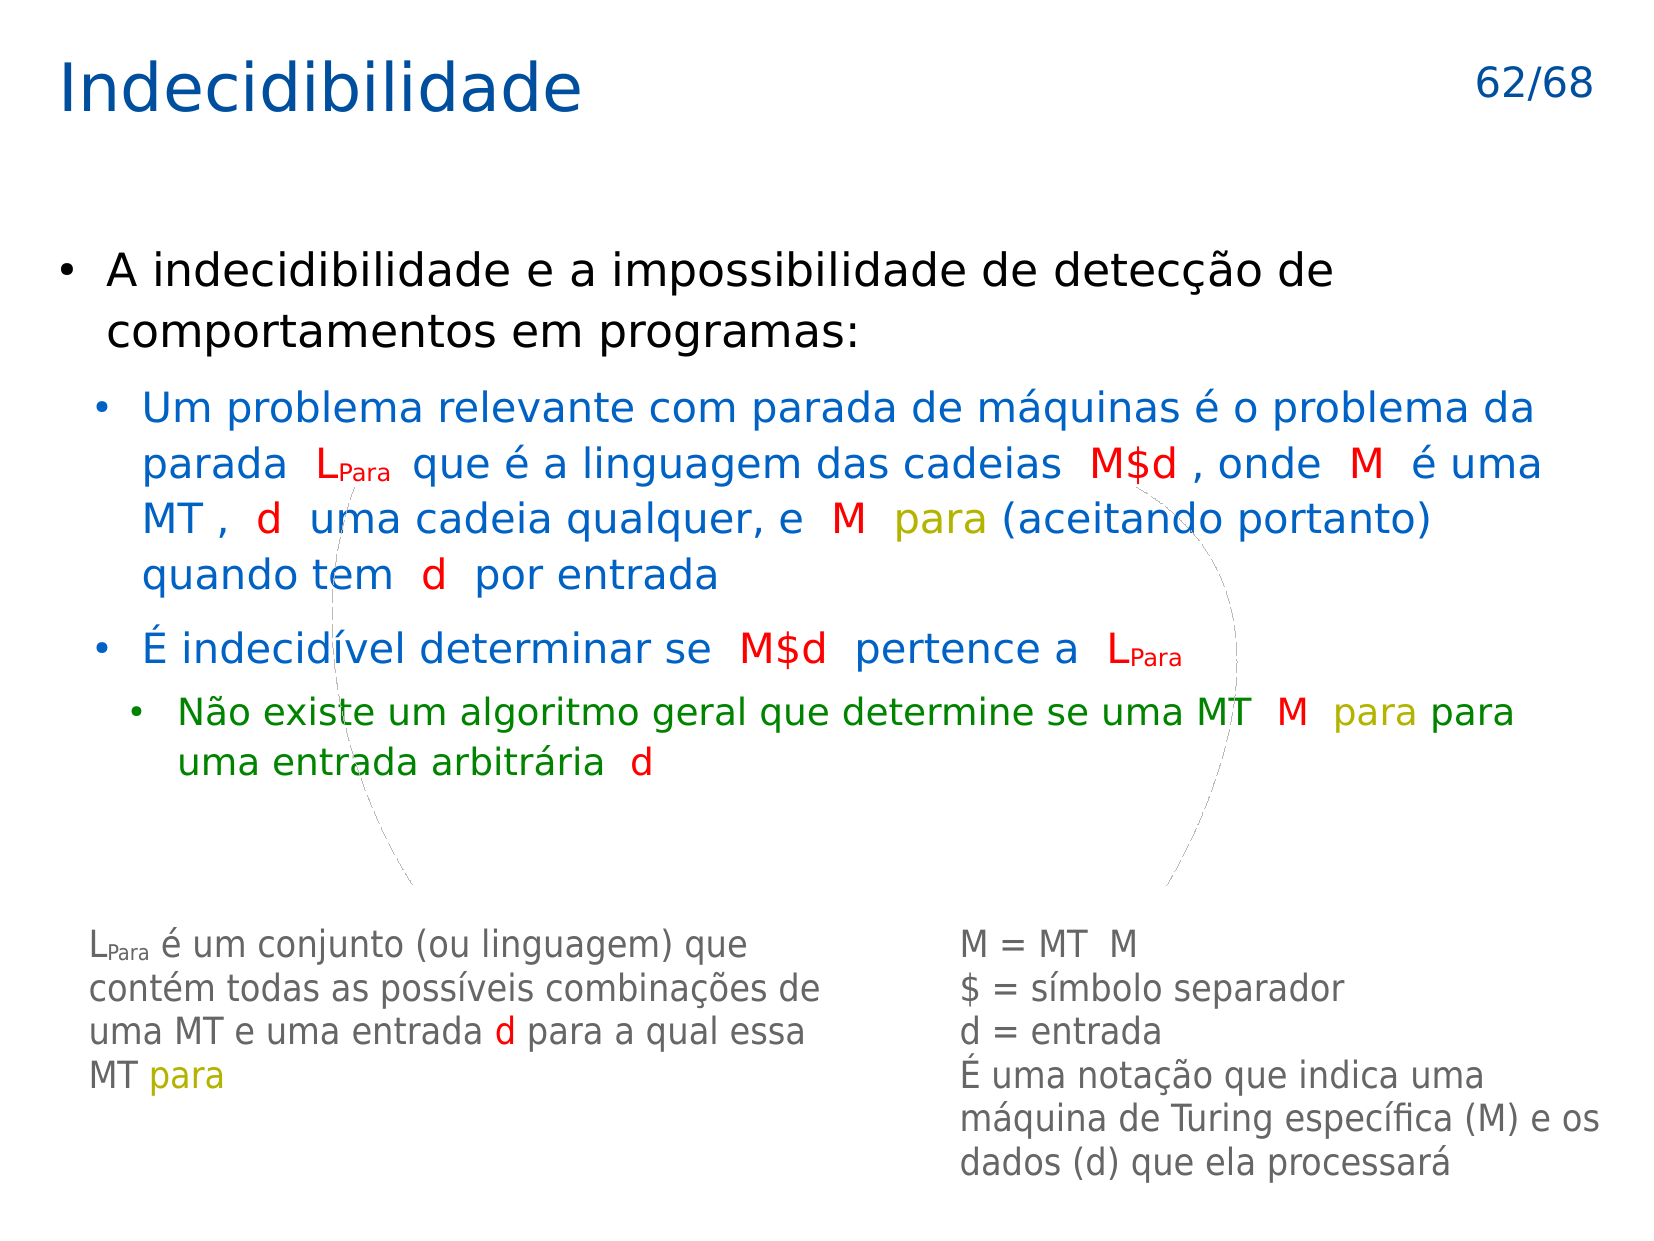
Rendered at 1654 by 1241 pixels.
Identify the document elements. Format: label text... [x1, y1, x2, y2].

title Indecidibilidade [59, 49, 1625, 128]
text_box M = MT M $ = símbolo separador d = entrada É uma notação que indica uma máquina de Turing específica (M) e os dados (d) que ela processará [944, 915, 1625, 1194]
text_box LPara é um conjunto (ou linguagem) que contém todas as possíveis combinações de uma MT e uma entrada d para a qual essa MT para [73, 915, 842, 1105]
list A indecidibilidade e a impossibilidade de detecção de comportamentos em programas: Um problema relevante com parada de máquinas é o problema da parada LPara que é a linguagem das cadeias M$d , onde M é uma MT , d uma cadeia qualquer, e M para (aceitando portanto) quando tem d por entrada É indecidível determinar se M$d pertence a LPara Não existe um algoritmo geral que determine se uma MT M para para uma entrada arbitrária d [59, 236, 1595, 1211]
